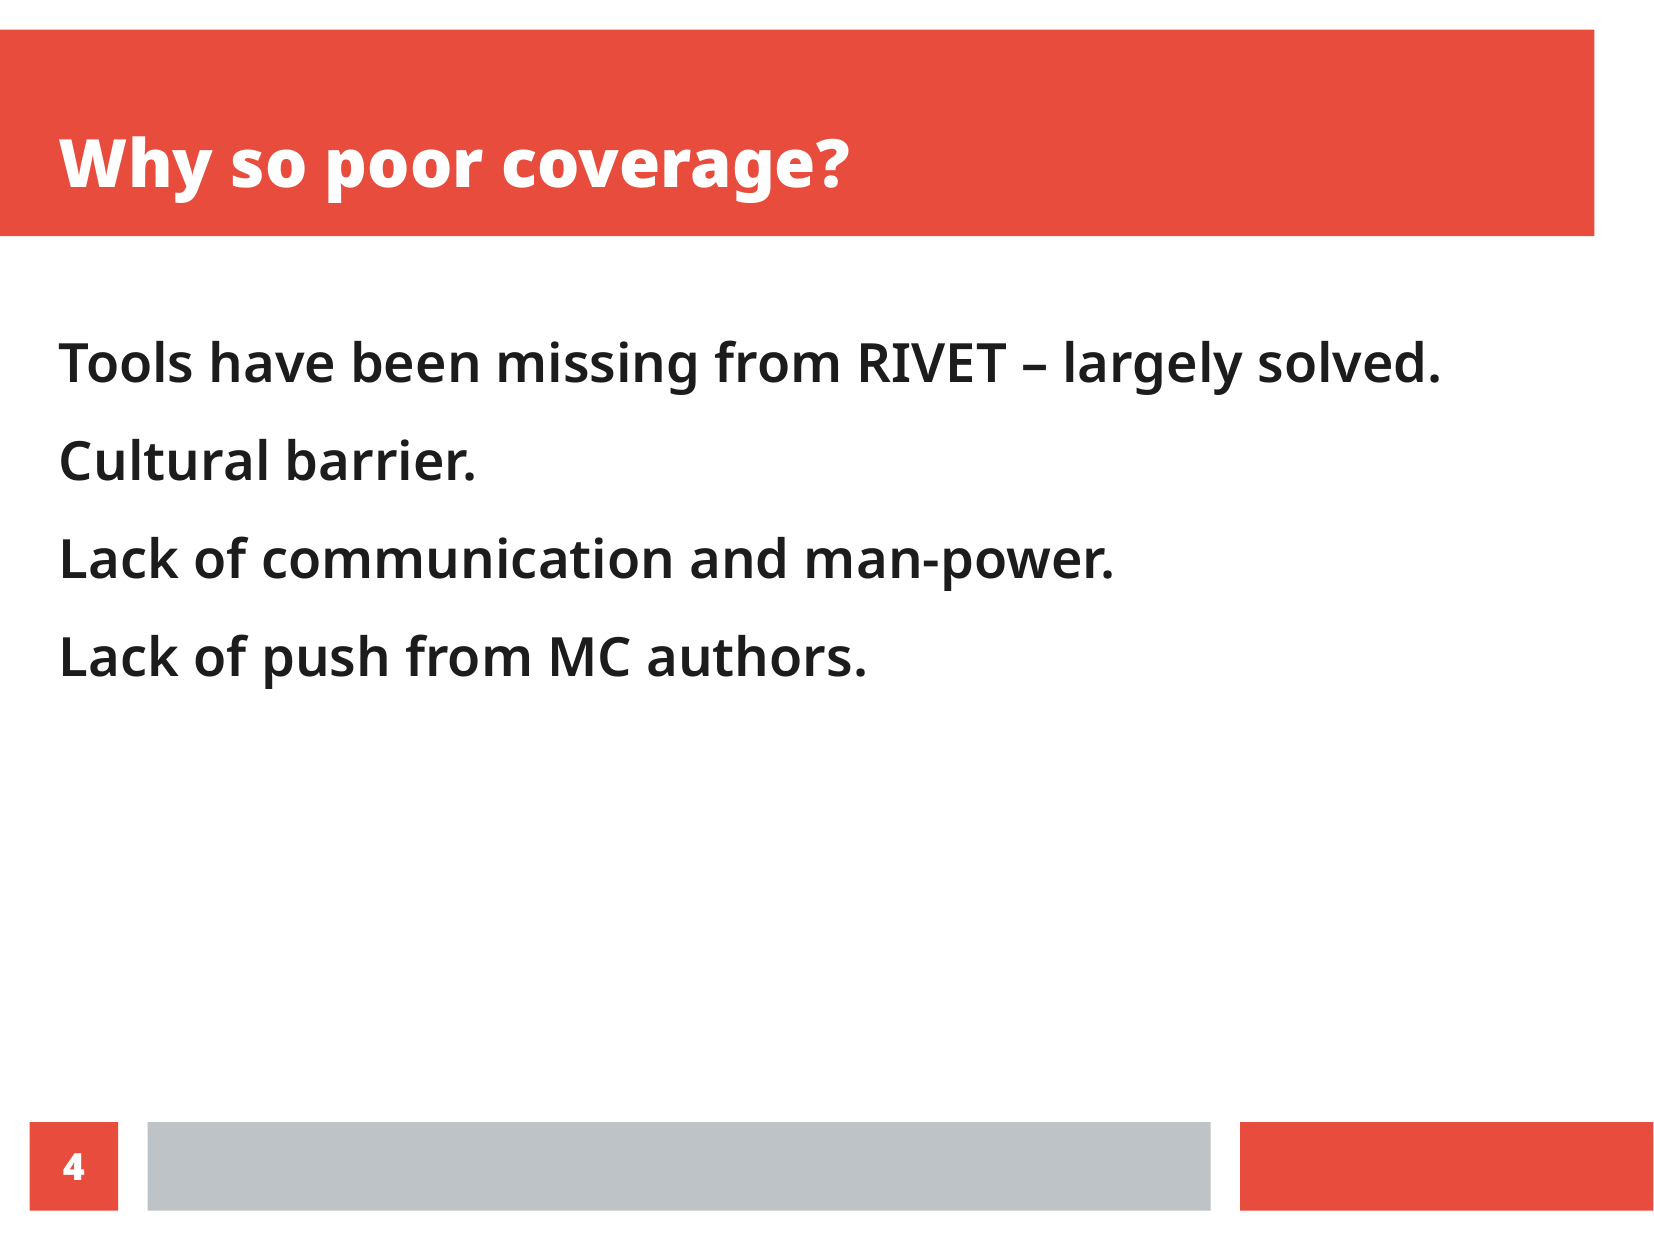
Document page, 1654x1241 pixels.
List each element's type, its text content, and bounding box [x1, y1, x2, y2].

title Why so poor coverage? [59, 59, 1595, 207]
list Tools have been missing from RIVET – largely solved. Cultural barrier. Lack of communication and man-power. Lack of push from MC authors. [59, 324, 1565, 1093]
